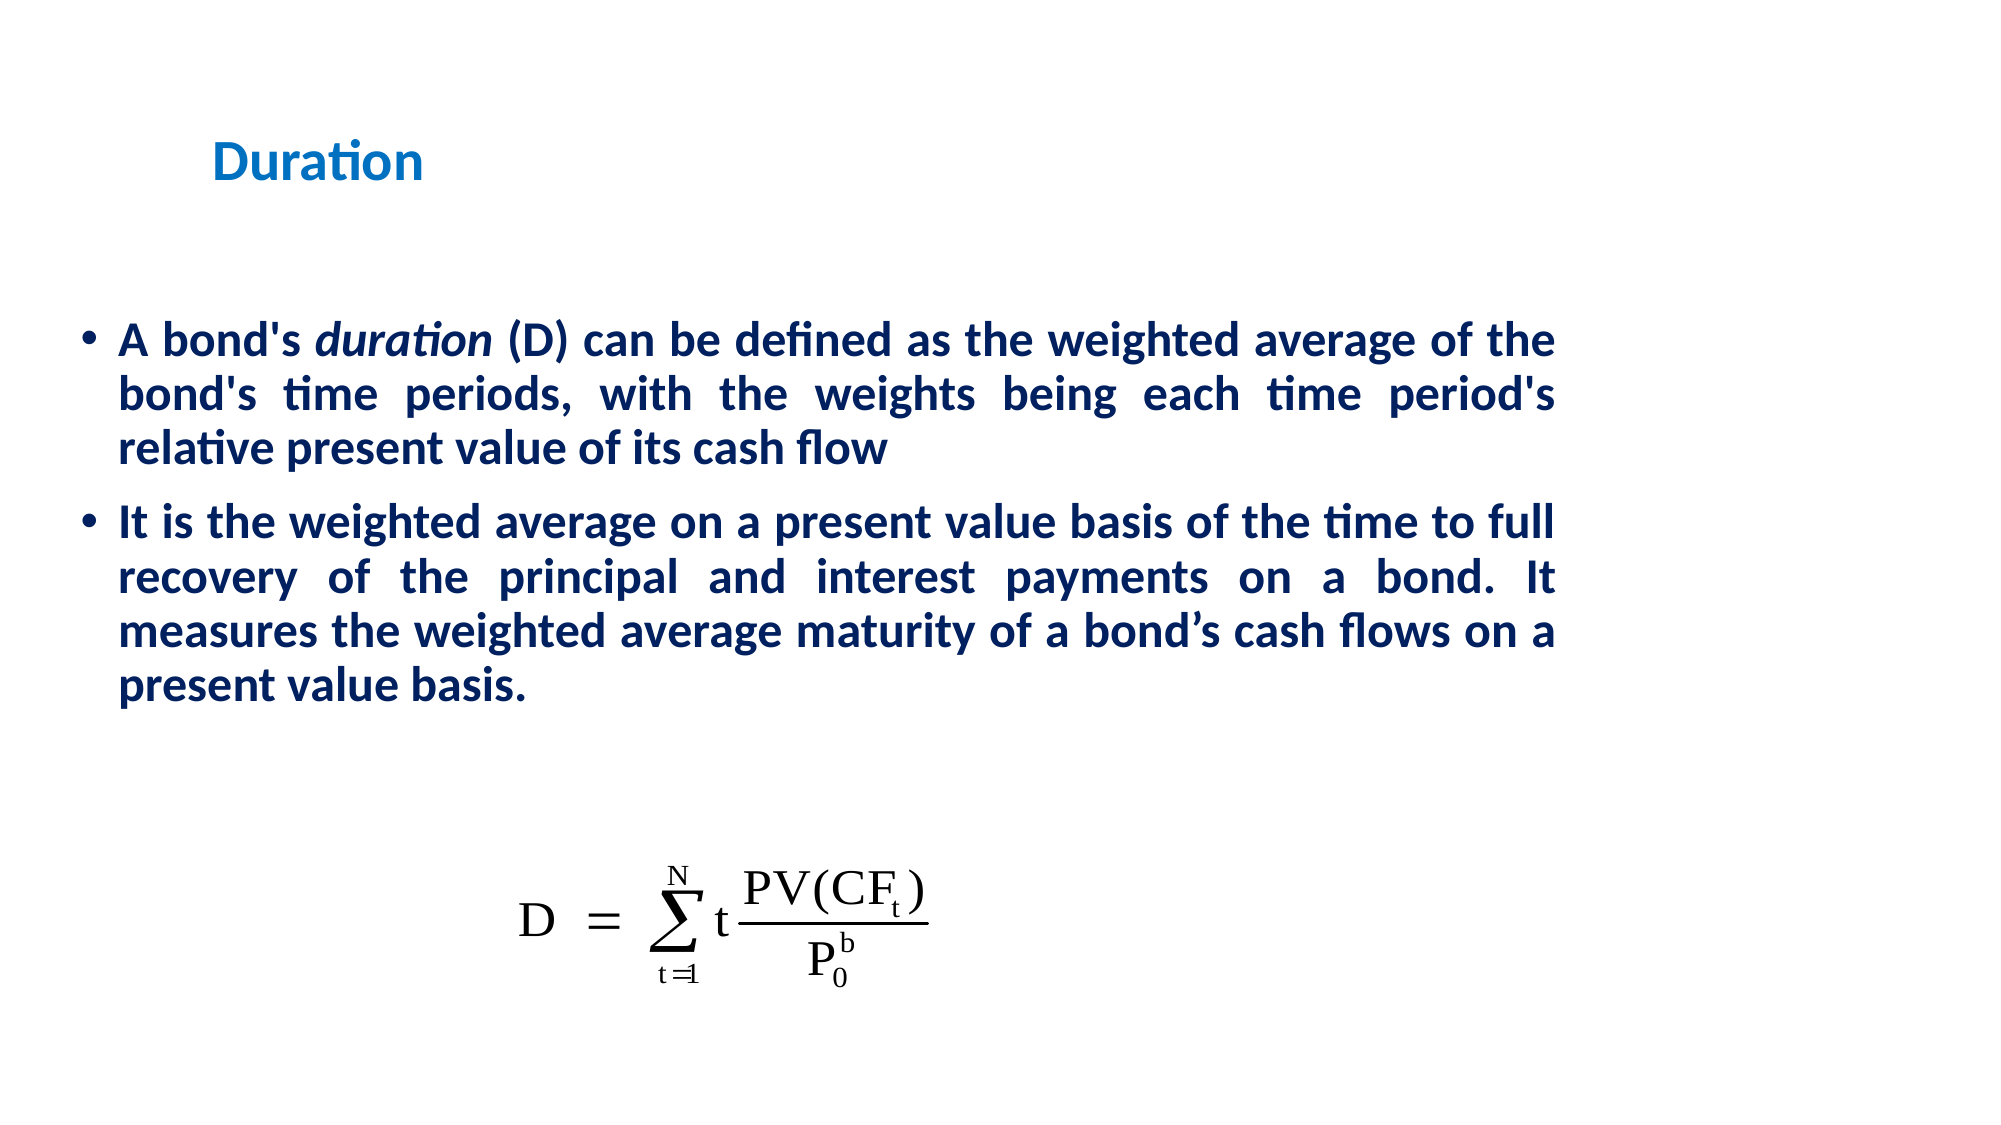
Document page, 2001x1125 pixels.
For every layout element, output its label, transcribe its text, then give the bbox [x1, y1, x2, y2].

chart [489, 852, 1039, 999]
list A bond's duration (D) can be defined as the weighted average of the bond's time periods, with the weights being each time period's relative present value of its cash flow It is the weighted average on a present value basis of the time to full recovery of the principal and interest payments on a bond. It measures the weighted average maturity of a bond’s cash flows on a present value basis. [65, 305, 1572, 841]
text_box Duration [197, 114, 1724, 200]
